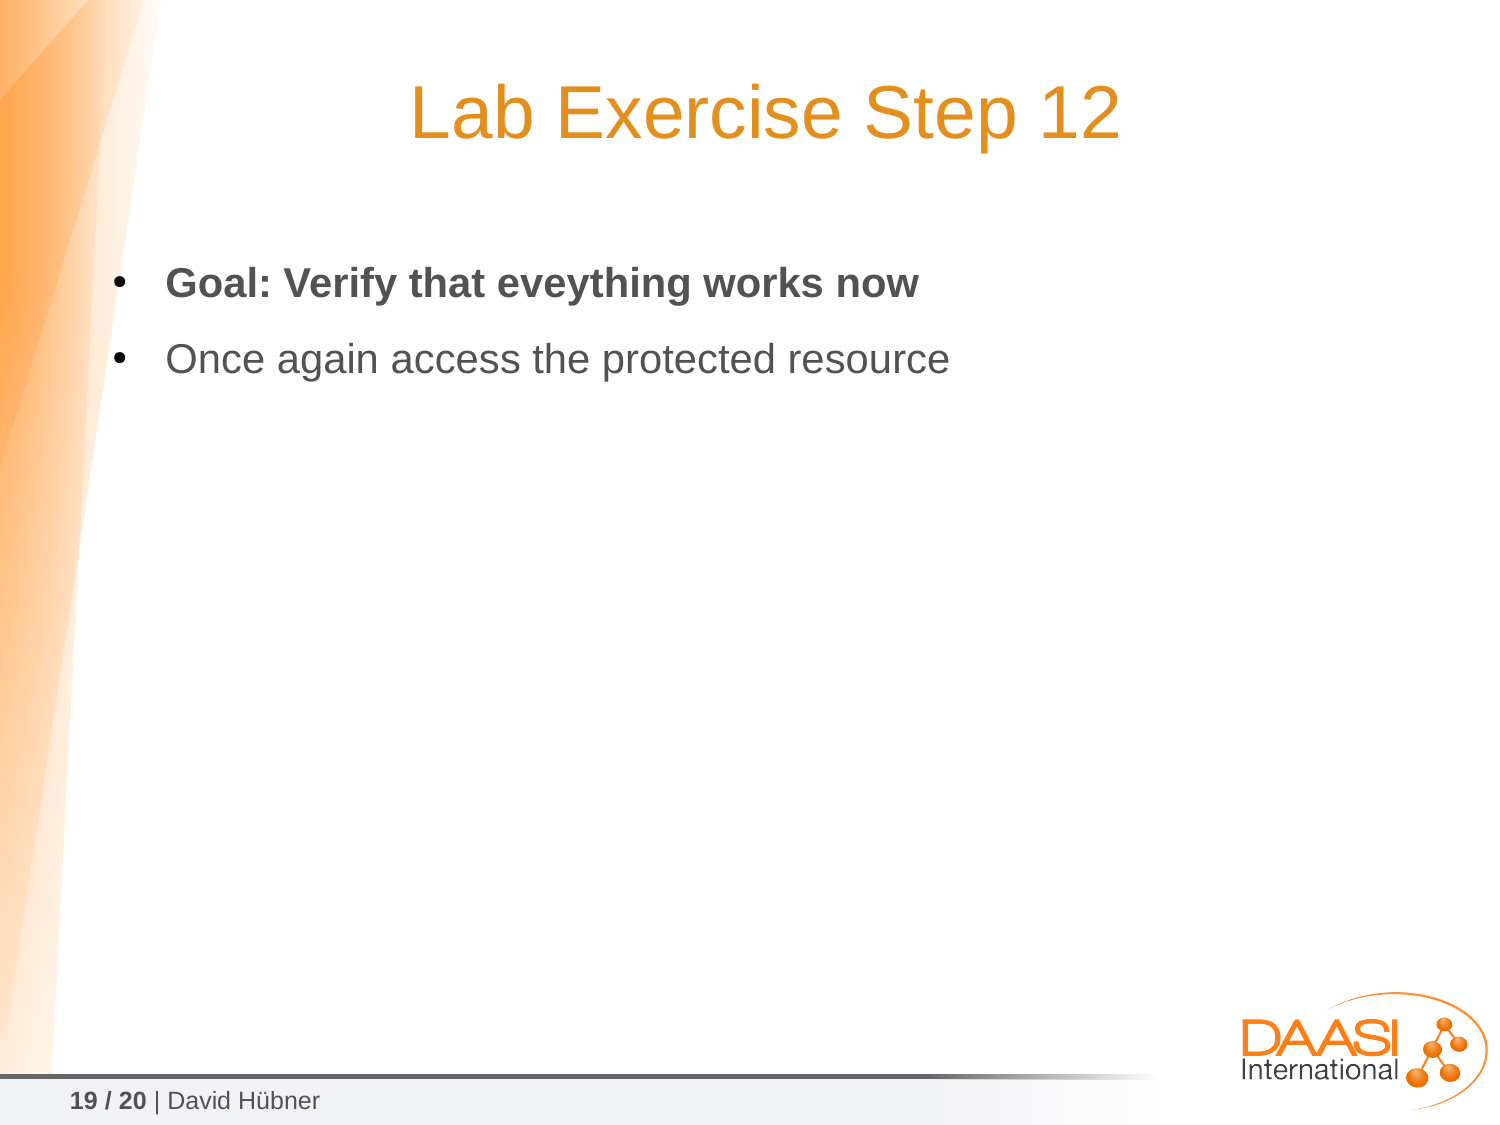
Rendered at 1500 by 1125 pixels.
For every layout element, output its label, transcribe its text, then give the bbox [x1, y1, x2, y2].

list Goal: Verify that eveything works now Once again access the protected resource [94, 259, 1441, 945]
title Lab Exercise Step 12 [91, 48, 1441, 178]
picture [1240, 992, 1500, 1111]
